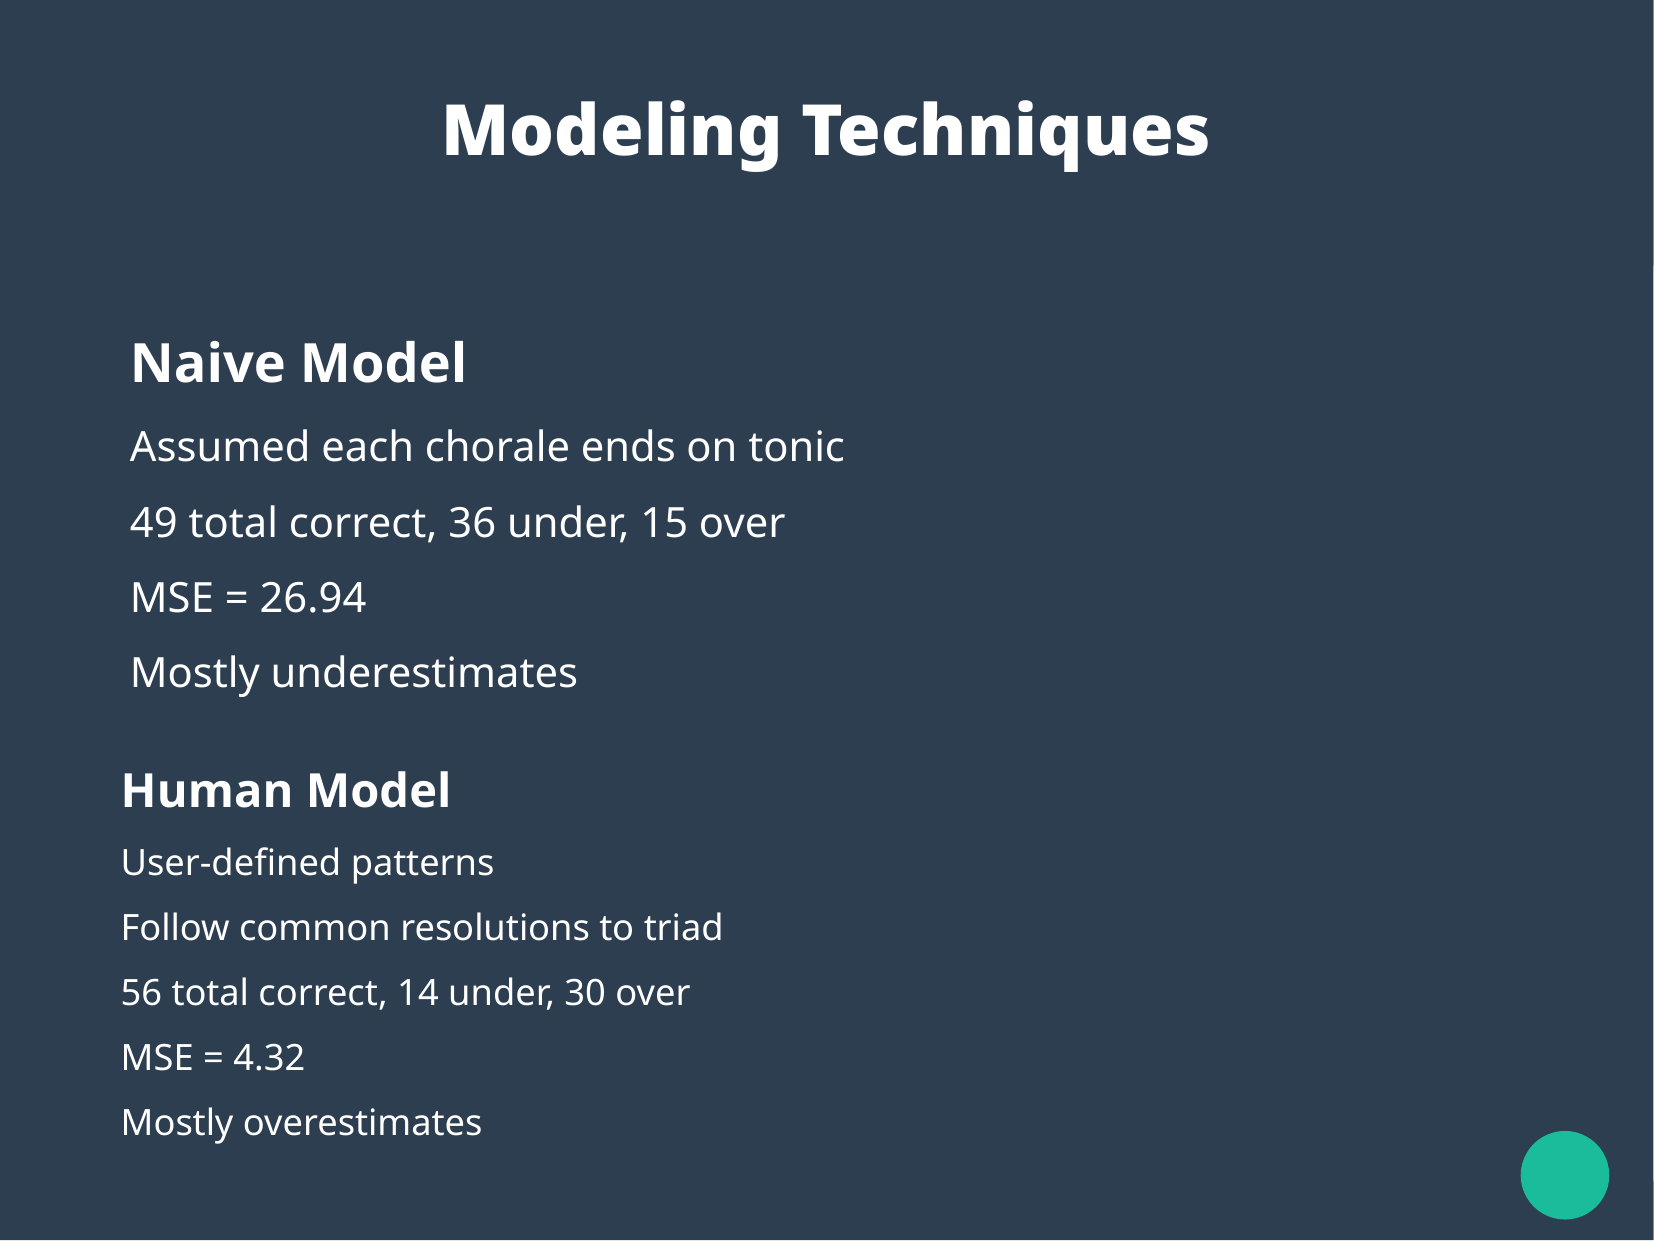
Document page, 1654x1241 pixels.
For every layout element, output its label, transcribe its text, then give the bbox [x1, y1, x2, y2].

list Naive Model Assumed each chorale ends on tonic 49 total correct, 36 under, 15 over MSE = 26.94 Mostly underestimates [59, 324, 1595, 720]
title Modeling Techniques [59, 49, 1595, 207]
list Human Model User-defined patterns Follow common resolutions to triad 56 total correct, 14 under, 30 over MSE = 4.32 Mostly overestimates [59, 756, 1595, 1151]
